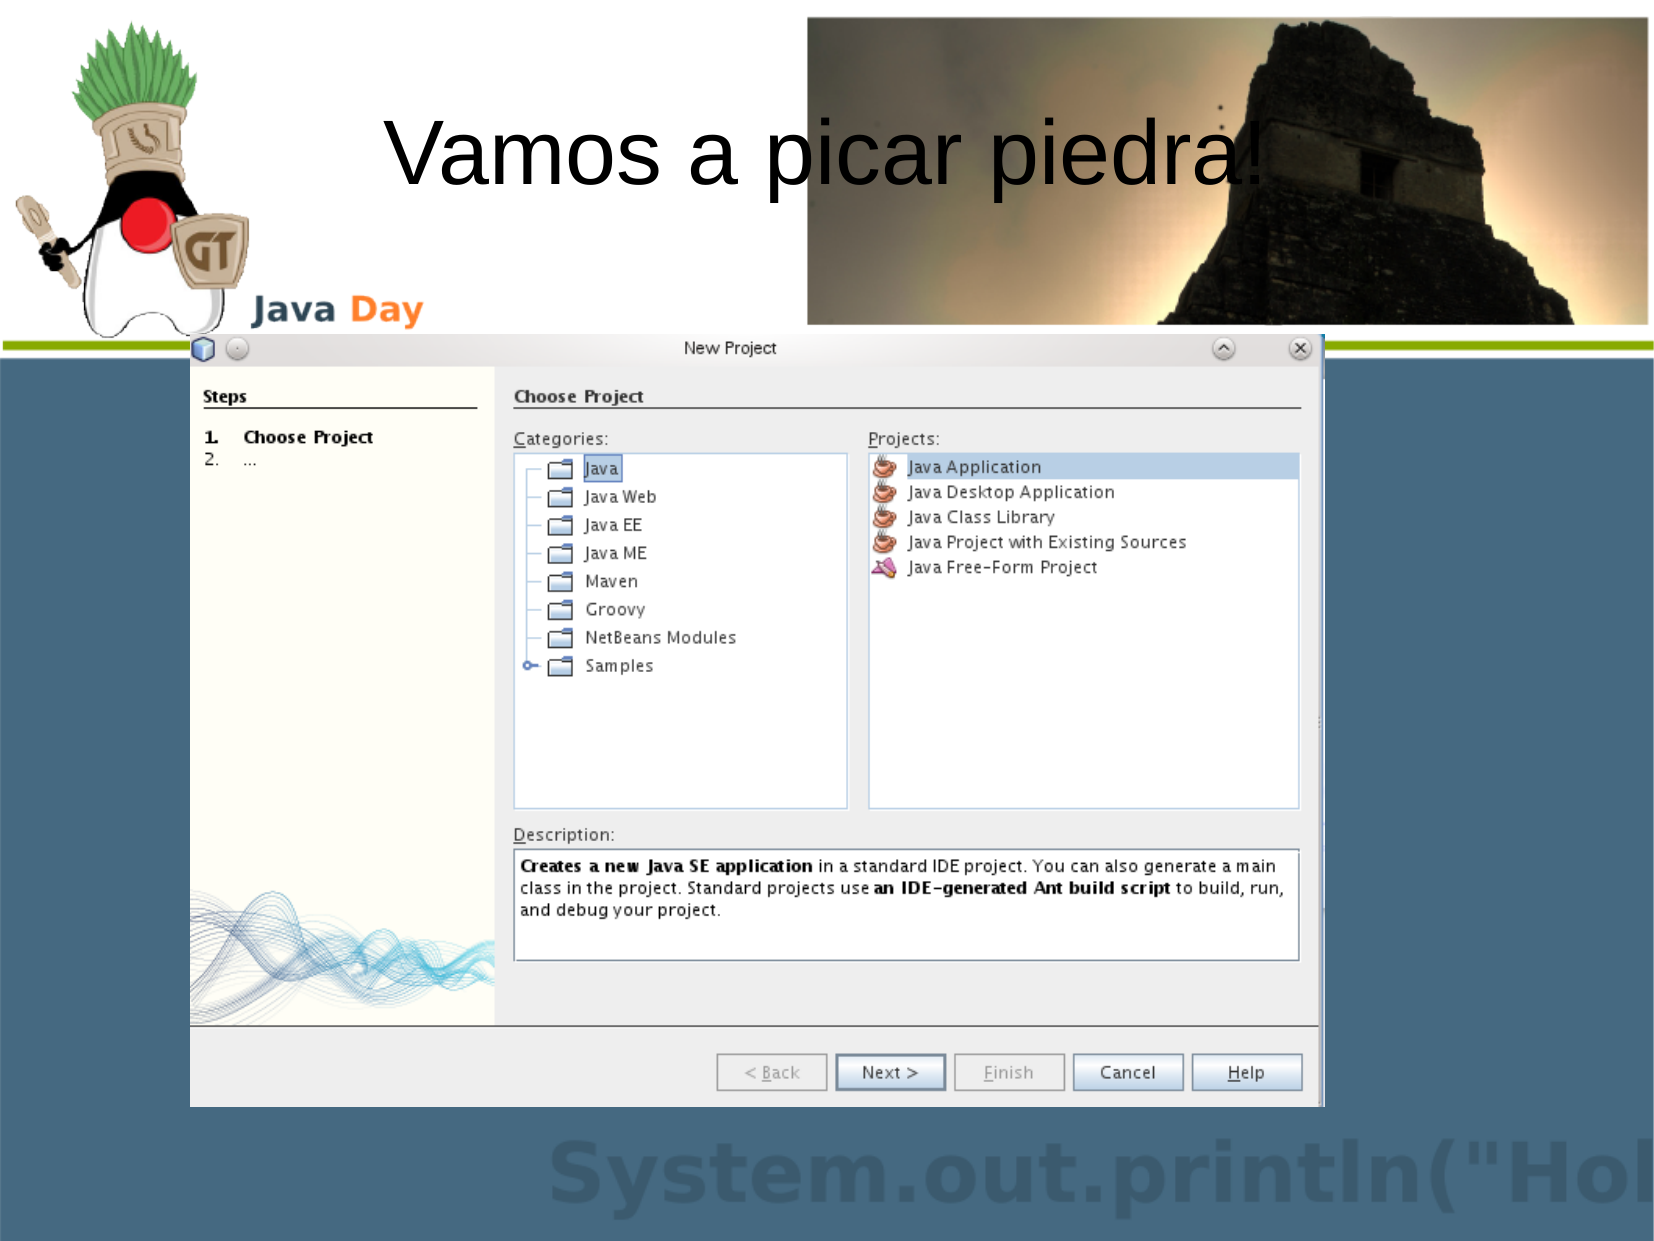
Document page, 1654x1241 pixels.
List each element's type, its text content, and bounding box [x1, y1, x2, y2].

picture [0, 0, 1654, 1241]
title Vamos a picar piedra! [82, 49, 1571, 257]
